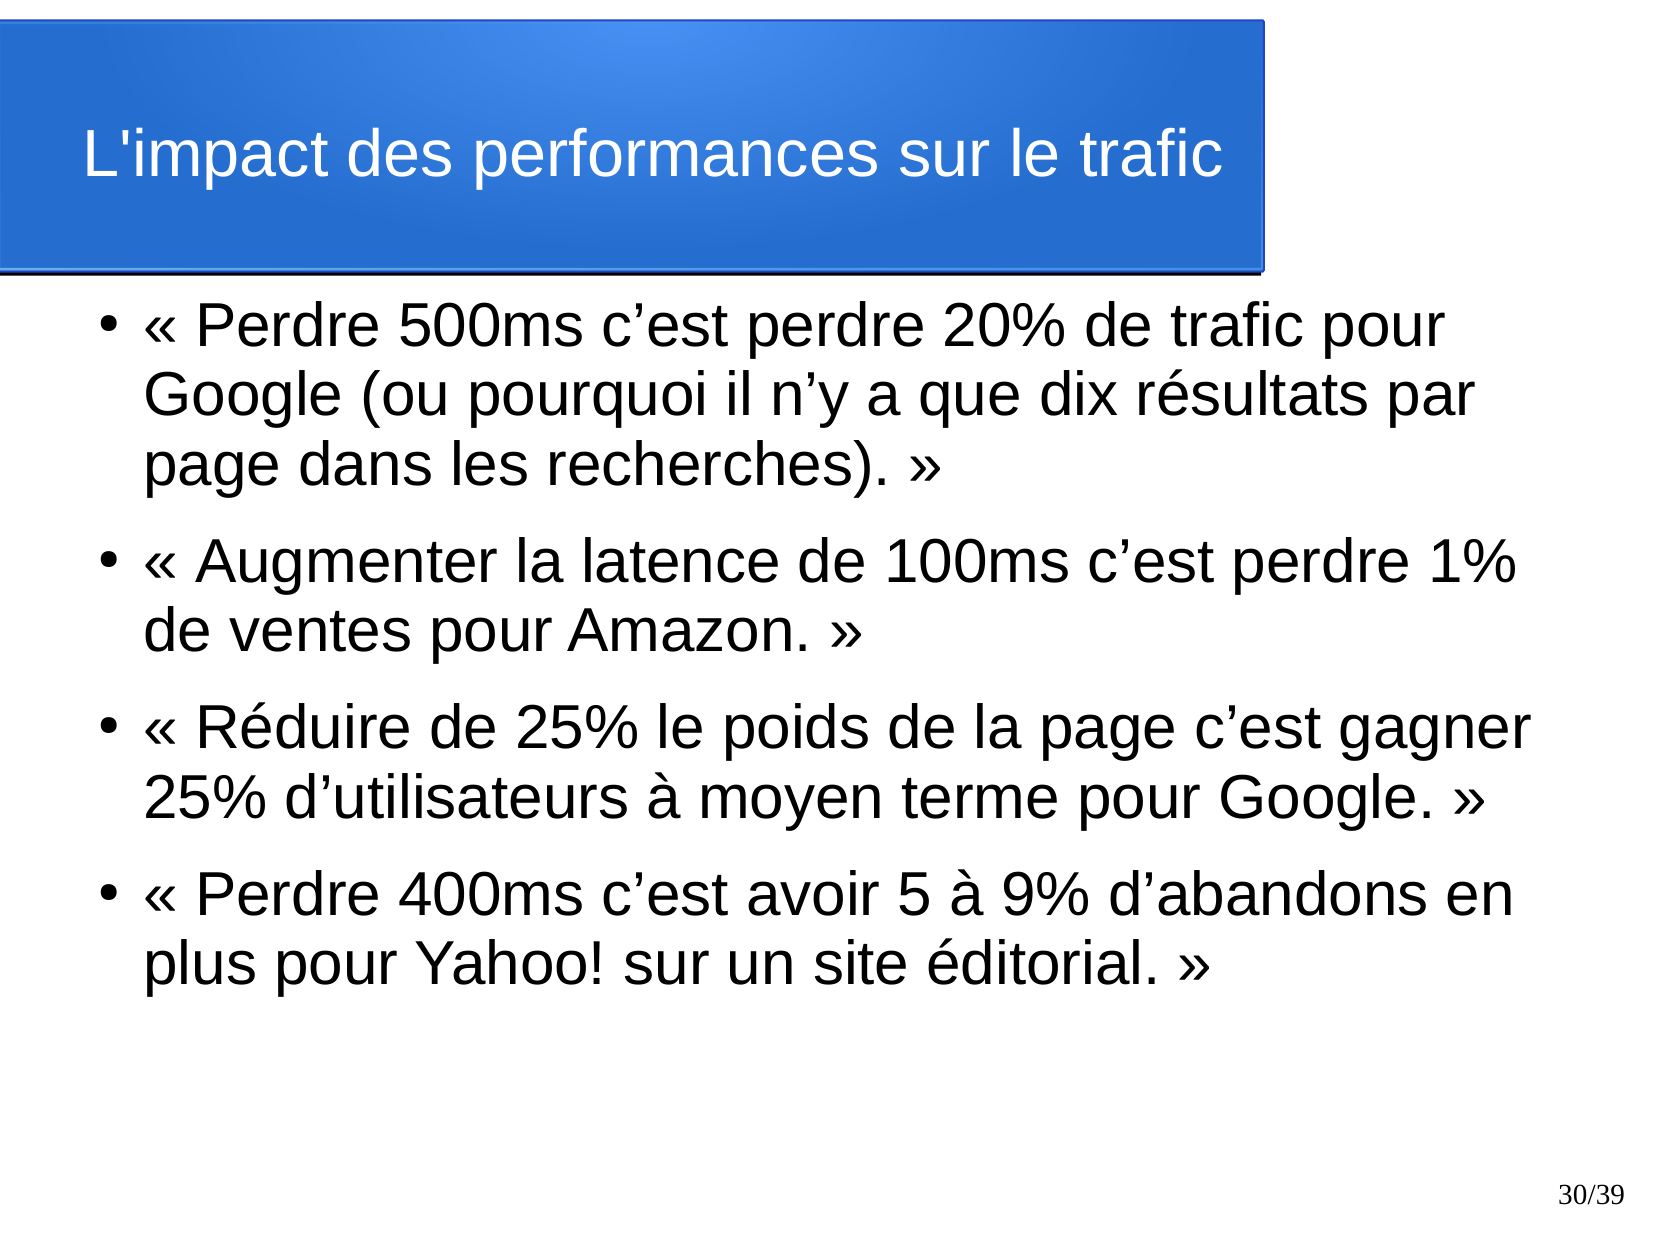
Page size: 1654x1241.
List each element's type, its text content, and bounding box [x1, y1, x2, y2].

title L'impact des performances sur le trafic [82, 49, 1250, 257]
list « Perdre 500ms c’est perdre 20% de trafic pour Google (ou pourquoi il n’y a que dix résultats par page dans les recherches). » « Augmenter la latence de 100ms c’est perdre 1% de ventes pour Amazon. » « Réduire de 25% le poids de la page c’est gagner 25% d’utilisateurs à moyen terme pour Google. » « Perdre 400ms c’est avoir 5 à 9% d’abandons en plus pour Yahoo! sur un site éditorial. » [82, 290, 1538, 1010]
